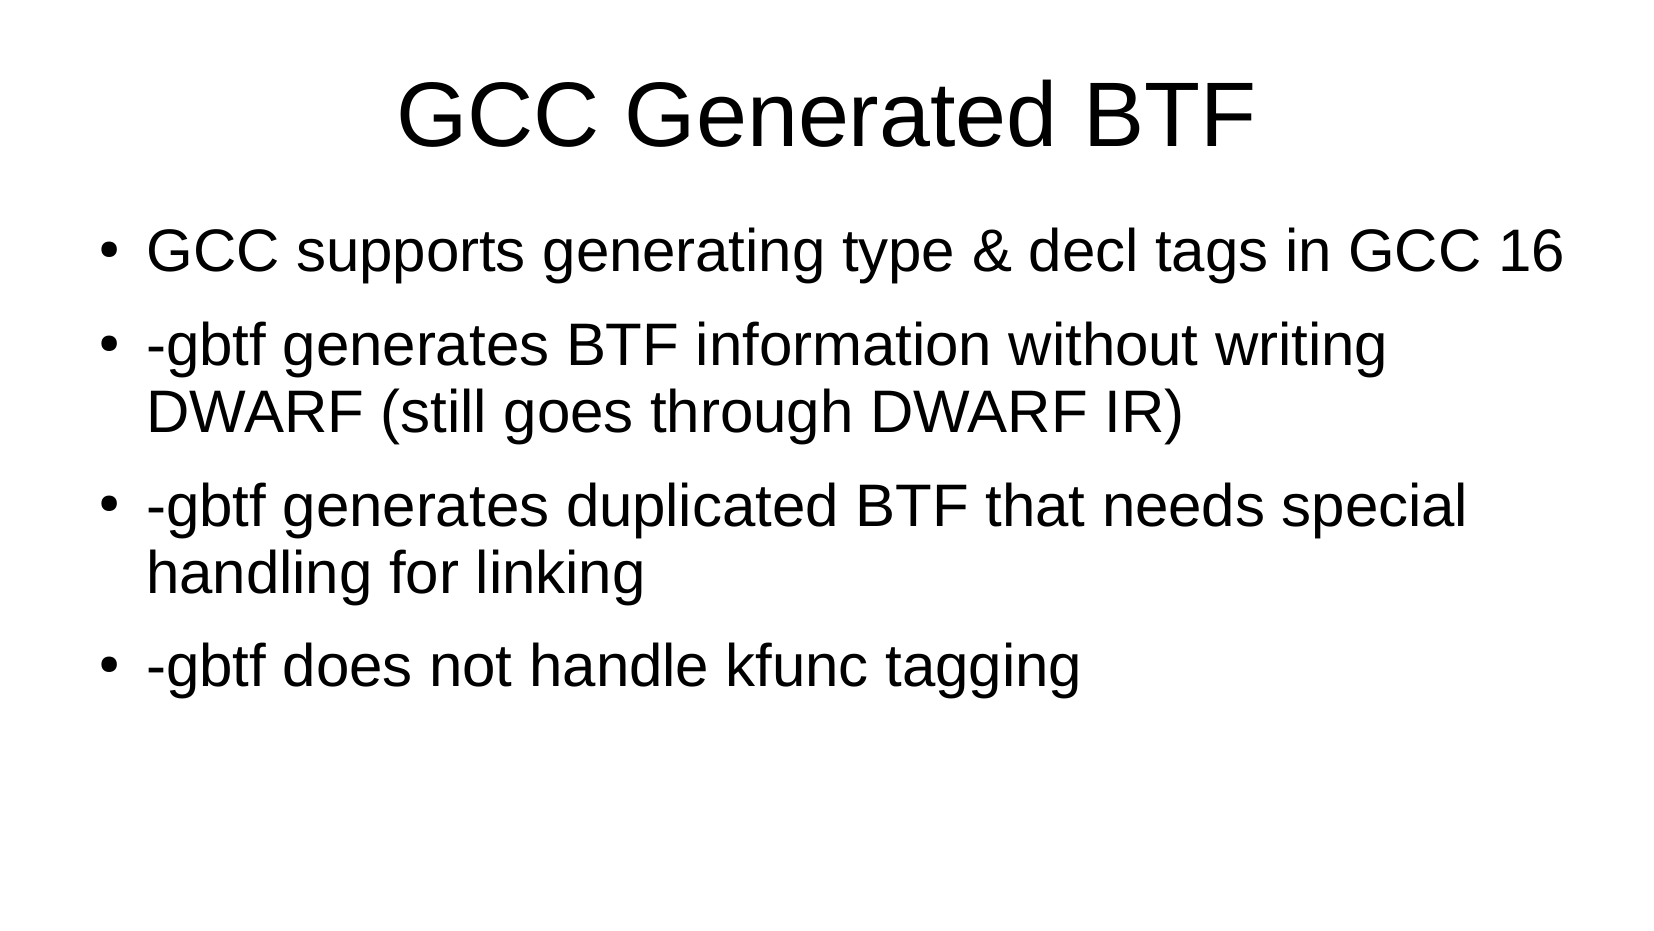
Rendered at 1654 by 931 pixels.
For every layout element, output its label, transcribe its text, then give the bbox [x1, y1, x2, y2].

title GCC Generated BTF [82, 37, 1571, 193]
list GCC supports generating type & decl tags in GCC 16 -gbtf generates BTF information without writing DWARF (still goes through DWARF IR) -gbtf generates duplicated BTF that needs special handling for linking -gbtf does not handle kfunc tagging [82, 217, 1571, 758]
